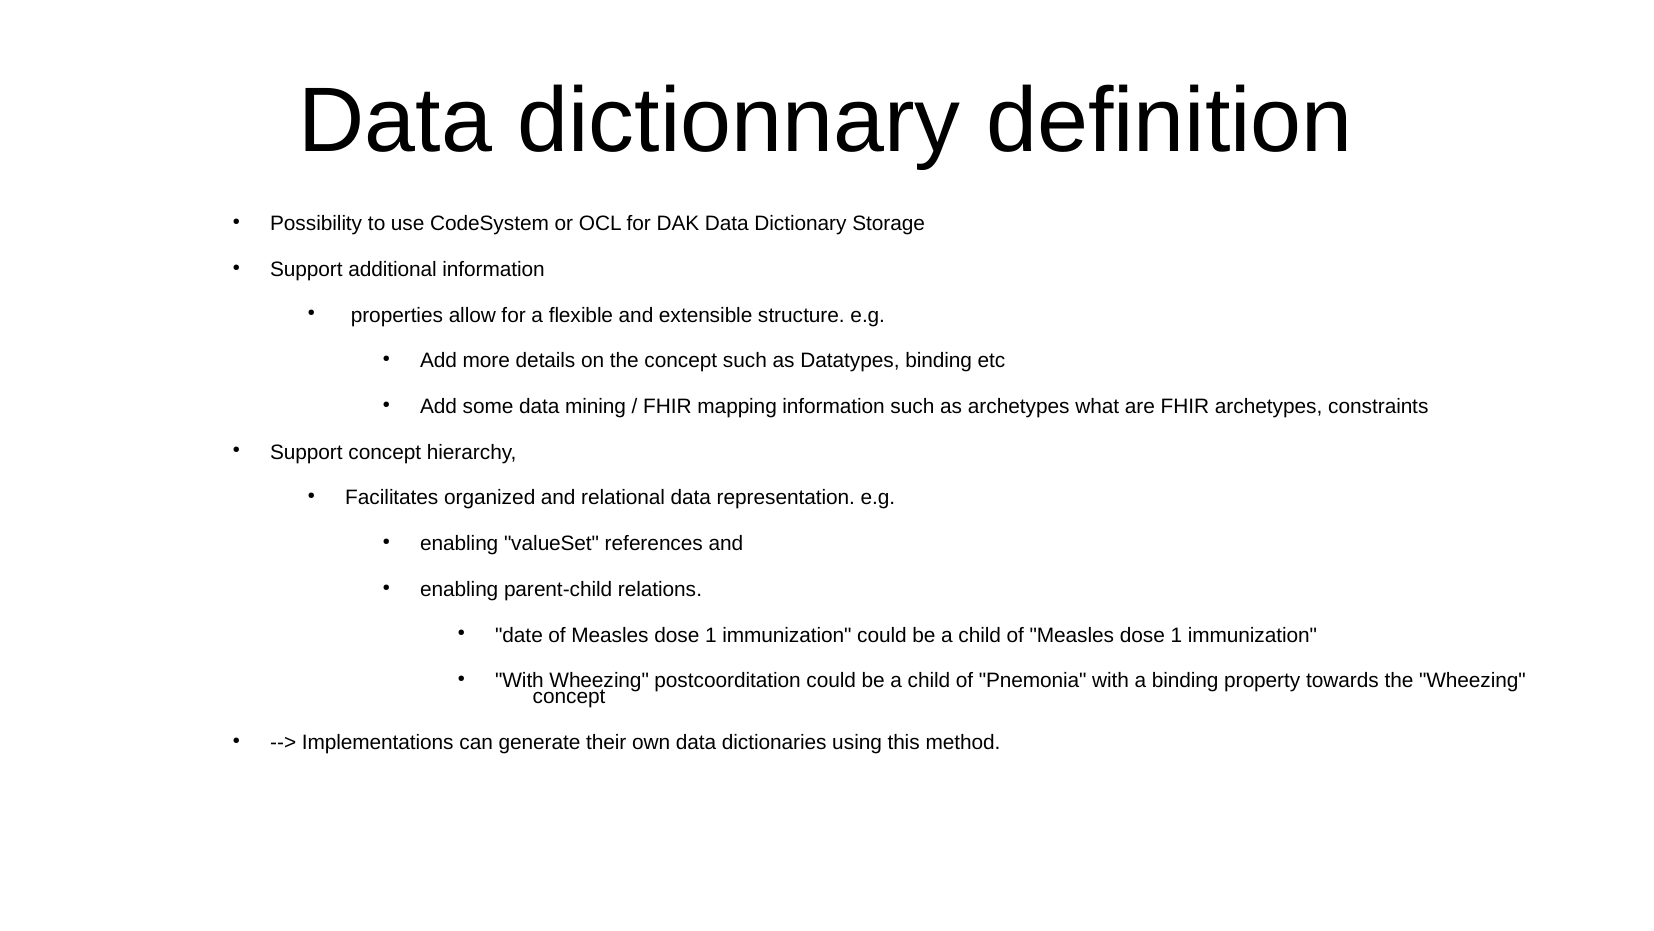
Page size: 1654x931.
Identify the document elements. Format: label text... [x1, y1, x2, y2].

list Possibility to use CodeSystem or OCL for DAK Data Dictionary Storage Support additional information properties allow for a flexible and extensible structure. e.g. Add more details on the concept such as Datatypes, binding etc Add some data mining / FHIR mapping information such as archetypes what are FHIR archetypes, constraints Support concept hierarchy, Facilitates organized and relational data representation. e.g. enabling "valueSet" references and enabling parent-child relations. "date of Measles dose 1 immunization" could be a child of "Measles dose 1 immunization" "With Wheezing" postcoorditation could be a child of "Pnemonia" with a binding property towards the "Wheezing" concept --> Implementations can generate their own data dictionaries using this method. [82, 217, 1571, 753]
title Data dictionnary definition [82, 37, 1571, 193]
